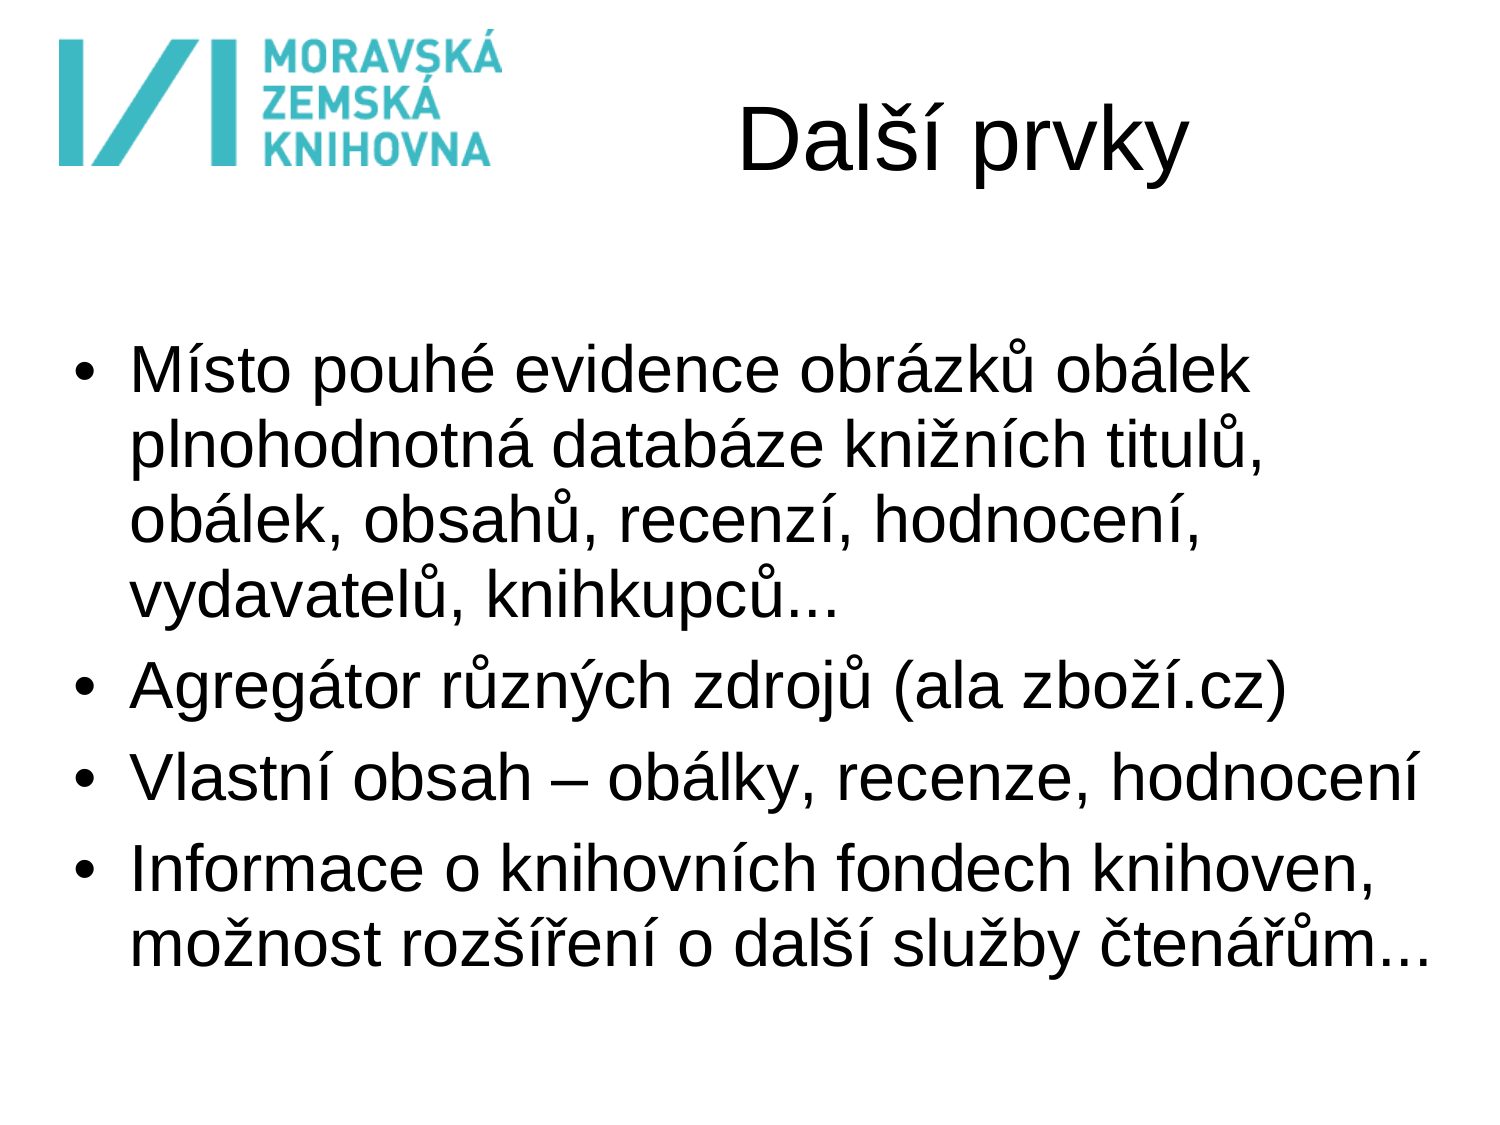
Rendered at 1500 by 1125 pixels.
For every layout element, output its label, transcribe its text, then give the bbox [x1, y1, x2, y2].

list Místo pouhé evidence obrázků obálek plnohodnotná databáze knižních titulů, obálek, obsahů, recenzí, hodnocení, vydavatelů, knihkupců... Agregátor různých zdrojů (ala zboží.cz) Vlastní obsah – obálky, recenze, hodnocení Informace o knihovních fondech knihoven, možnost rozšíření o další služby čtenářům... [59, 324, 1477, 1084]
picture [59, 29, 501, 166]
title Další prvky [501, 13, 1426, 265]
